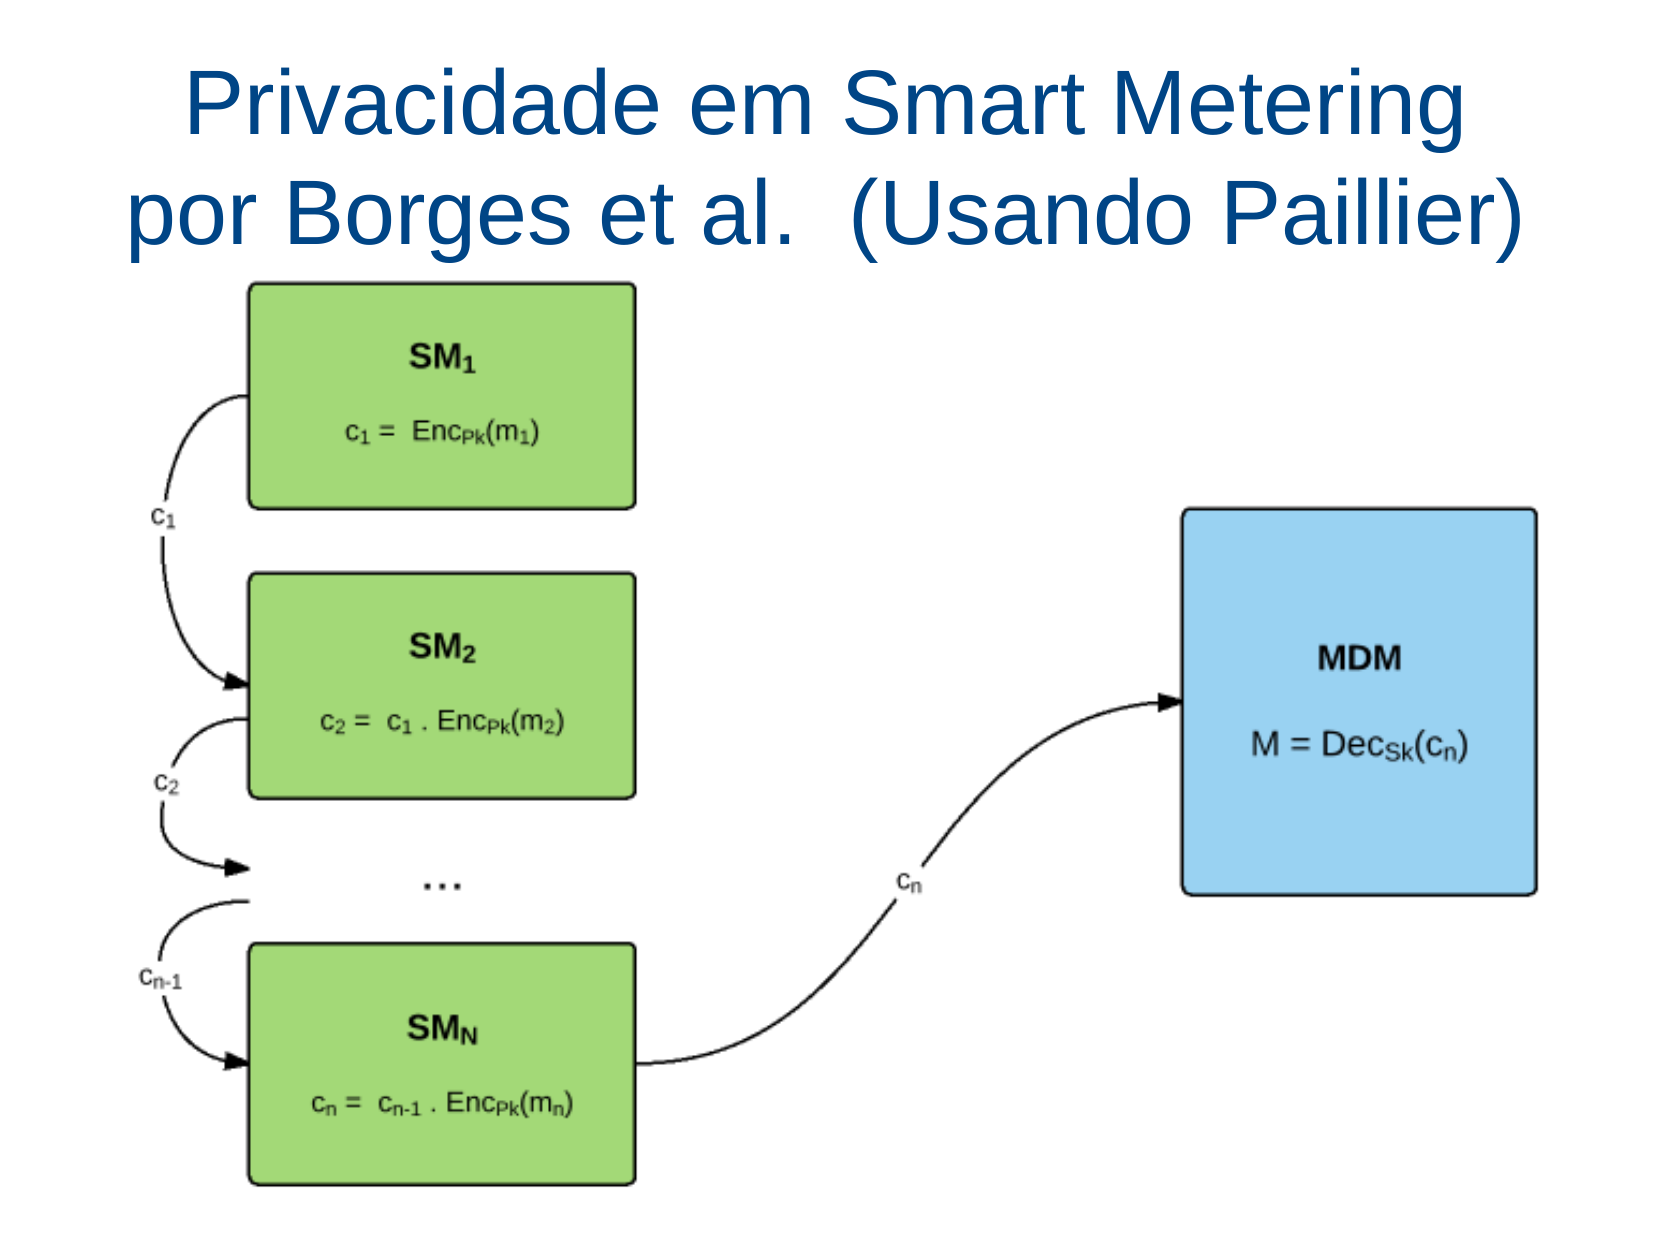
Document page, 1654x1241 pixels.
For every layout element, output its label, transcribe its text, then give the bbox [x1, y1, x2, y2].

picture [135, 275, 1562, 1216]
title Privacidade em Smart Metering por Borges et al. (Usando Paillier) [82, 42, 1571, 263]
